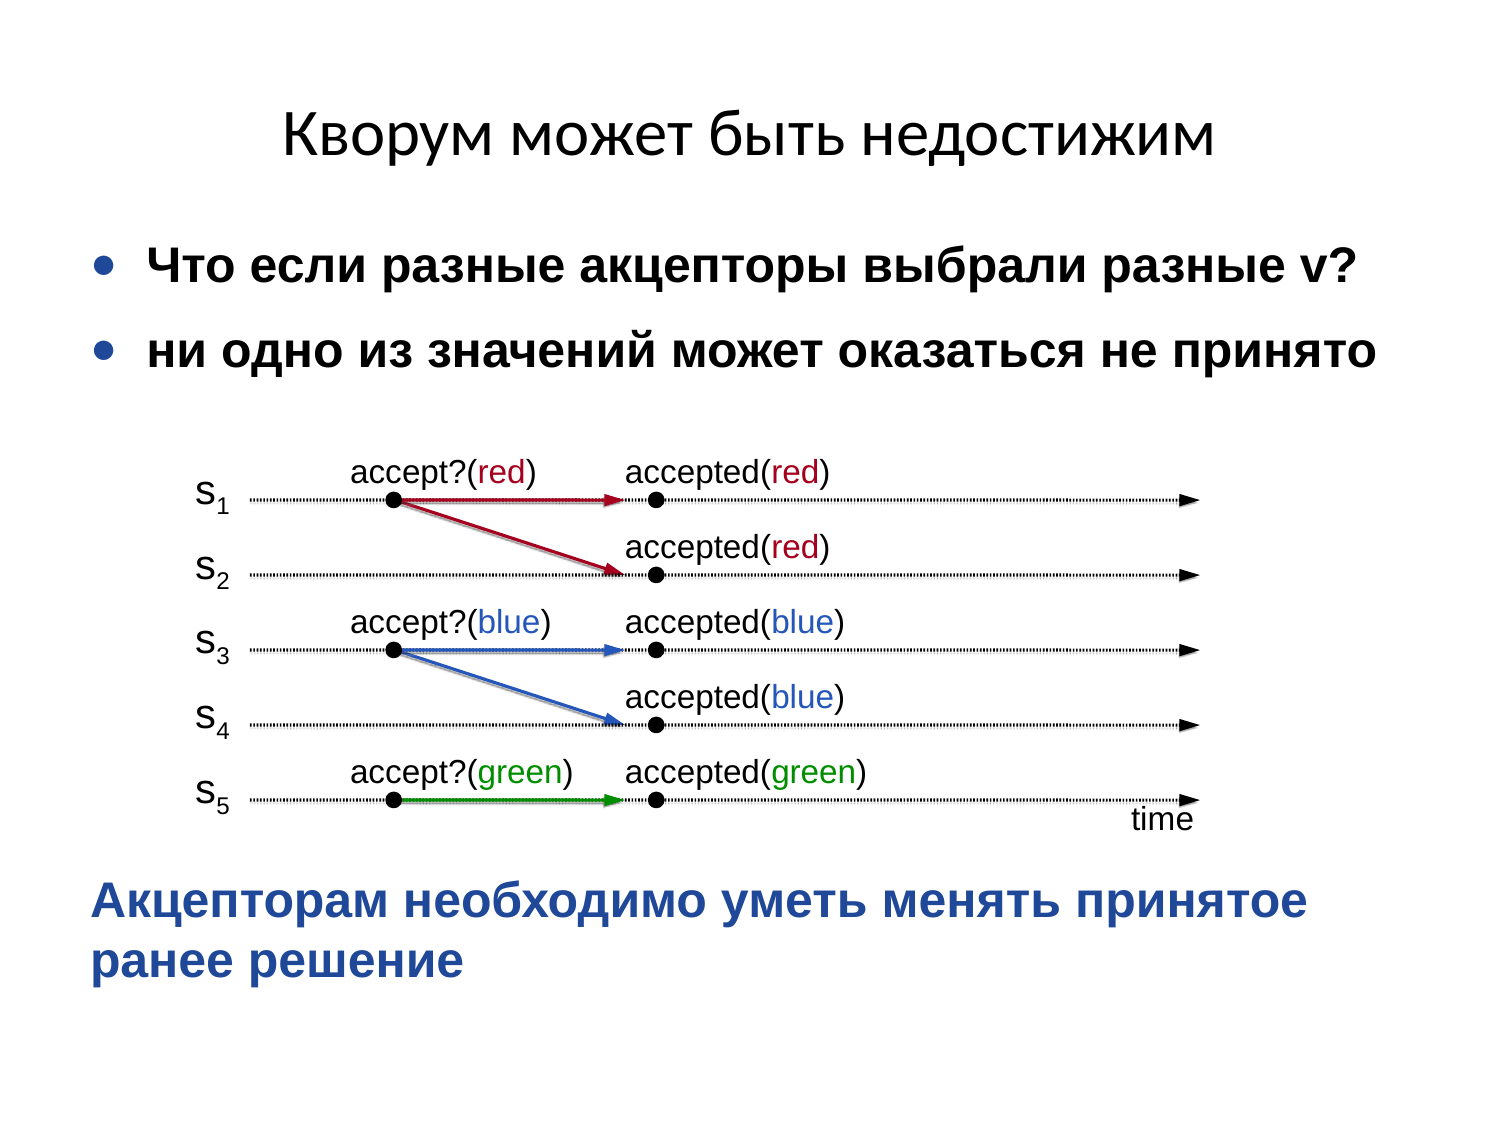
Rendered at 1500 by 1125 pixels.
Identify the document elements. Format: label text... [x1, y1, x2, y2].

list Что если разные акцепторы выбрали разные v? ни одно из значений может оказаться не принято Акцепторам необходимо уметь менять принятое ранее решение [75, 233, 1425, 425]
text_box accepted(blue) [624, 674, 913, 715]
text_box accepted(red) [624, 449, 888, 490]
title Кворум может быть недостижим [75, 45, 1426, 233]
text_box [649, 793, 663, 807]
text_box accept?(blue) [349, 599, 588, 640]
text_box s5 [174, 761, 250, 819]
text_box time [1112, 797, 1213, 838]
text_box [387, 493, 400, 507]
text_box accepted(green) [624, 749, 925, 790]
text_box [387, 793, 400, 807]
text_box [387, 643, 400, 657]
text_box [649, 643, 663, 657]
text_box [649, 568, 663, 582]
text_box accepted(red) [624, 524, 888, 565]
text_box [649, 718, 663, 732]
text_box s4 [174, 686, 250, 744]
text_box accepted(blue) [624, 599, 913, 640]
text_box accept?(red) [350, 449, 538, 490]
text_box s1 [174, 462, 250, 520]
text_box s3 [174, 611, 250, 669]
text_box [649, 493, 663, 507]
text_box s2 [174, 537, 250, 595]
text_box accept?(green) [349, 749, 575, 790]
